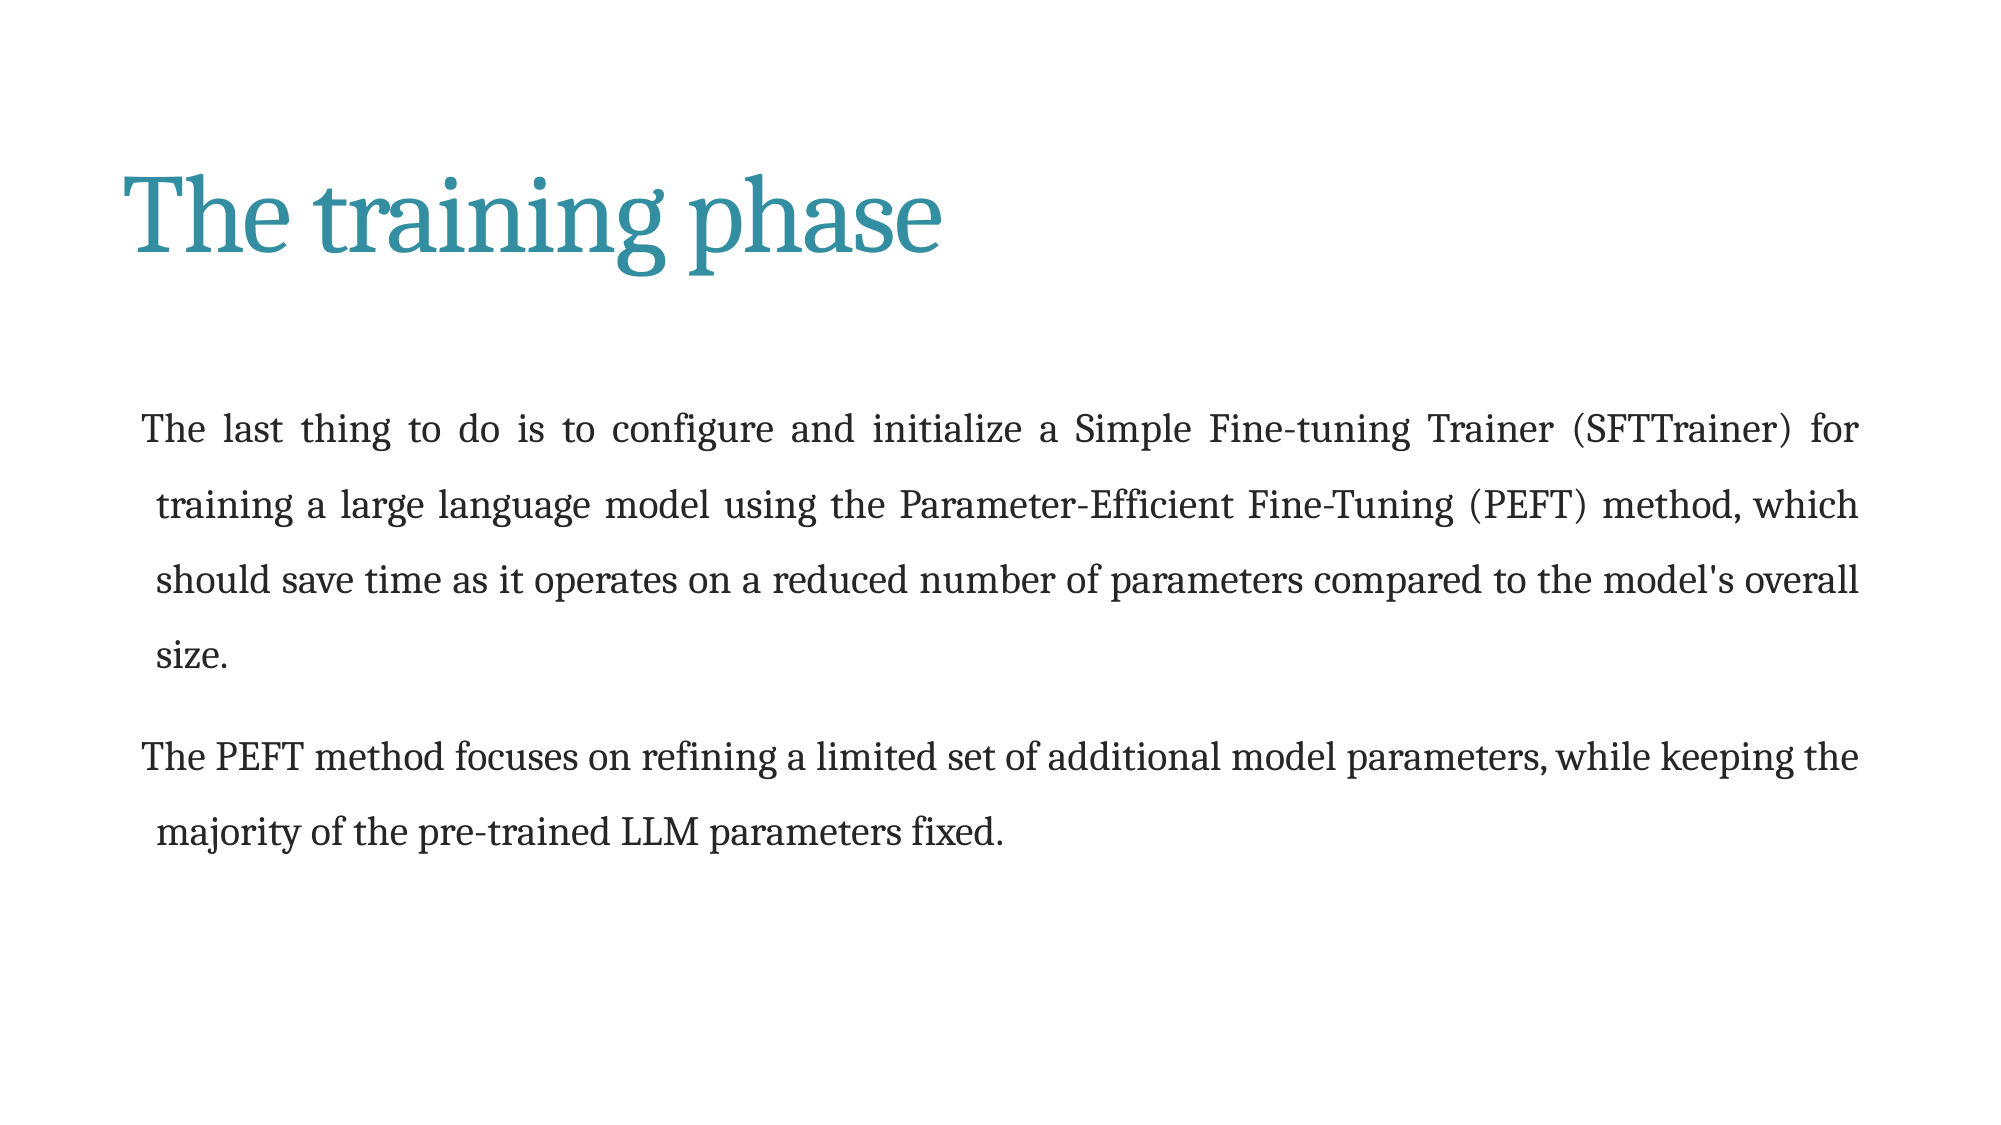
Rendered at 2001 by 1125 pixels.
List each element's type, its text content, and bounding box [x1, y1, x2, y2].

title The training phase [107, 82, 1876, 354]
list The last thing to do is to configure and initialize a Simple Fine-tuning Trainer (SFTTrainer) for training a large language model using the Parameter-Efficient Fine-Tuning (PEFT) method, which should save time as it operates on a reduced number of parameters compared to the model's overall size. The PEFT method focuses on refining a limited set of additional model parameters, while keeping the majority of the pre-trained LLM parameters fixed. [110, 368, 1876, 883]
